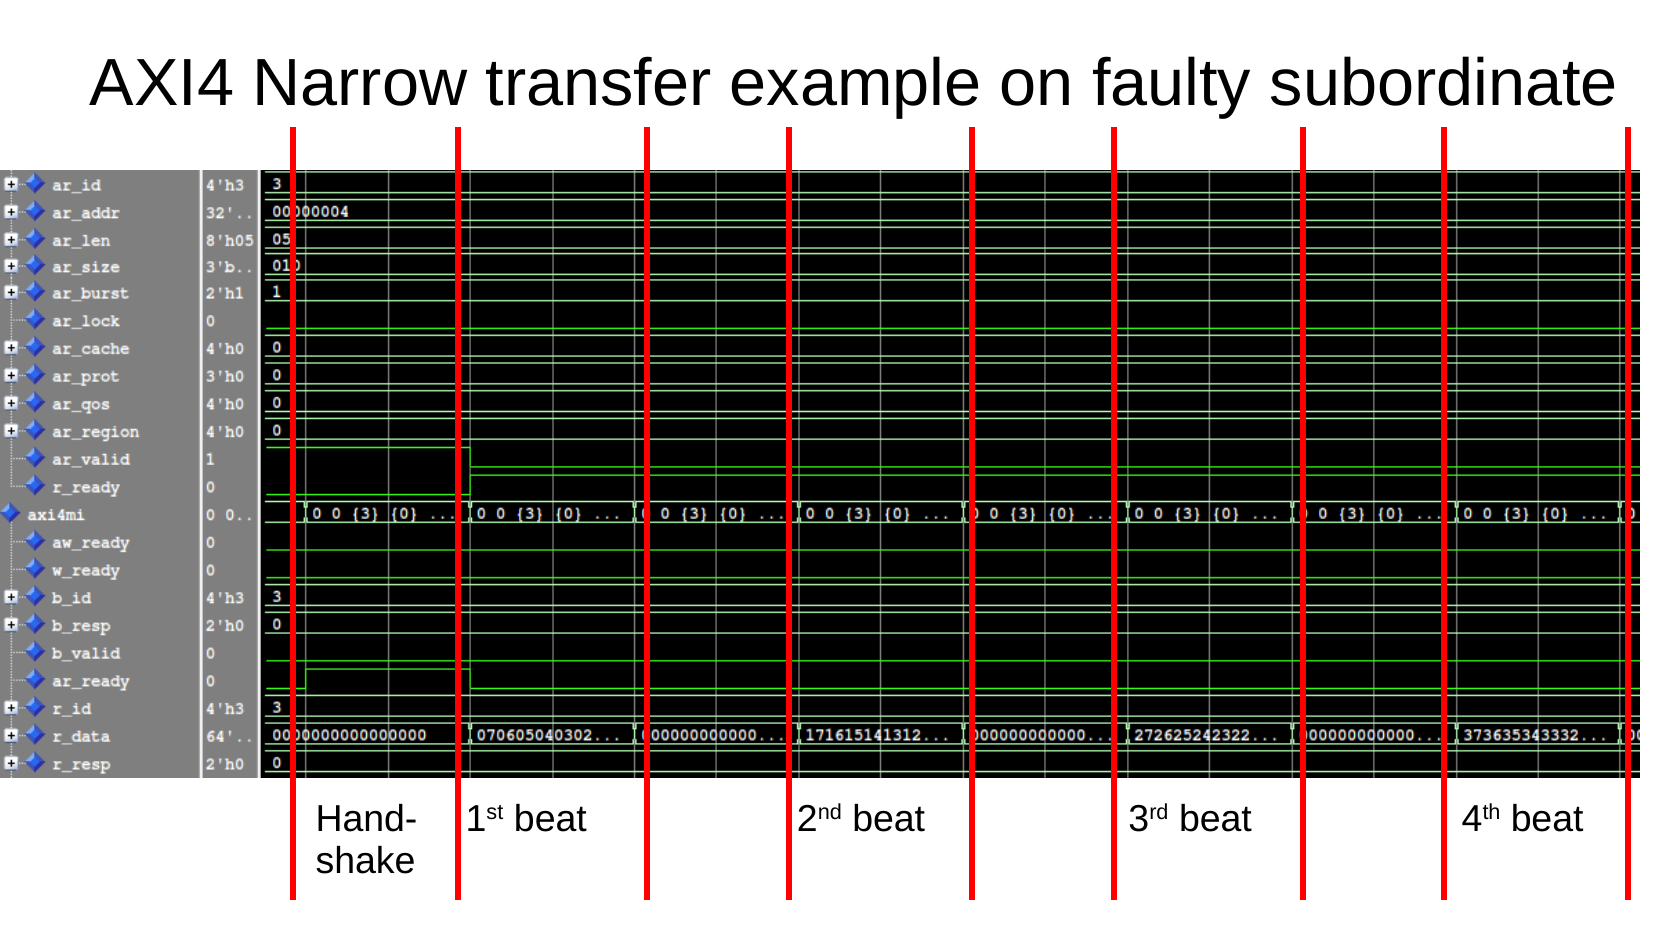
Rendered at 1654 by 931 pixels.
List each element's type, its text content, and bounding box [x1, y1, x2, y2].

picture [1117, 170, 1300, 778]
picture [975, 170, 1111, 778]
picture [650, 170, 786, 778]
picture [1447, 170, 1625, 778]
picture [461, 170, 644, 778]
picture [1306, 170, 1441, 778]
text_box Hand- 1st beat 2nd beat 3rd beat 4th beat shake [297, 787, 1611, 893]
picture [296, 170, 455, 778]
picture [0, 170, 290, 778]
picture [792, 170, 969, 778]
text_box AXI4 Narrow transfer example on faulty subordinate [75, 37, 1635, 128]
picture [1631, 170, 1640, 778]
